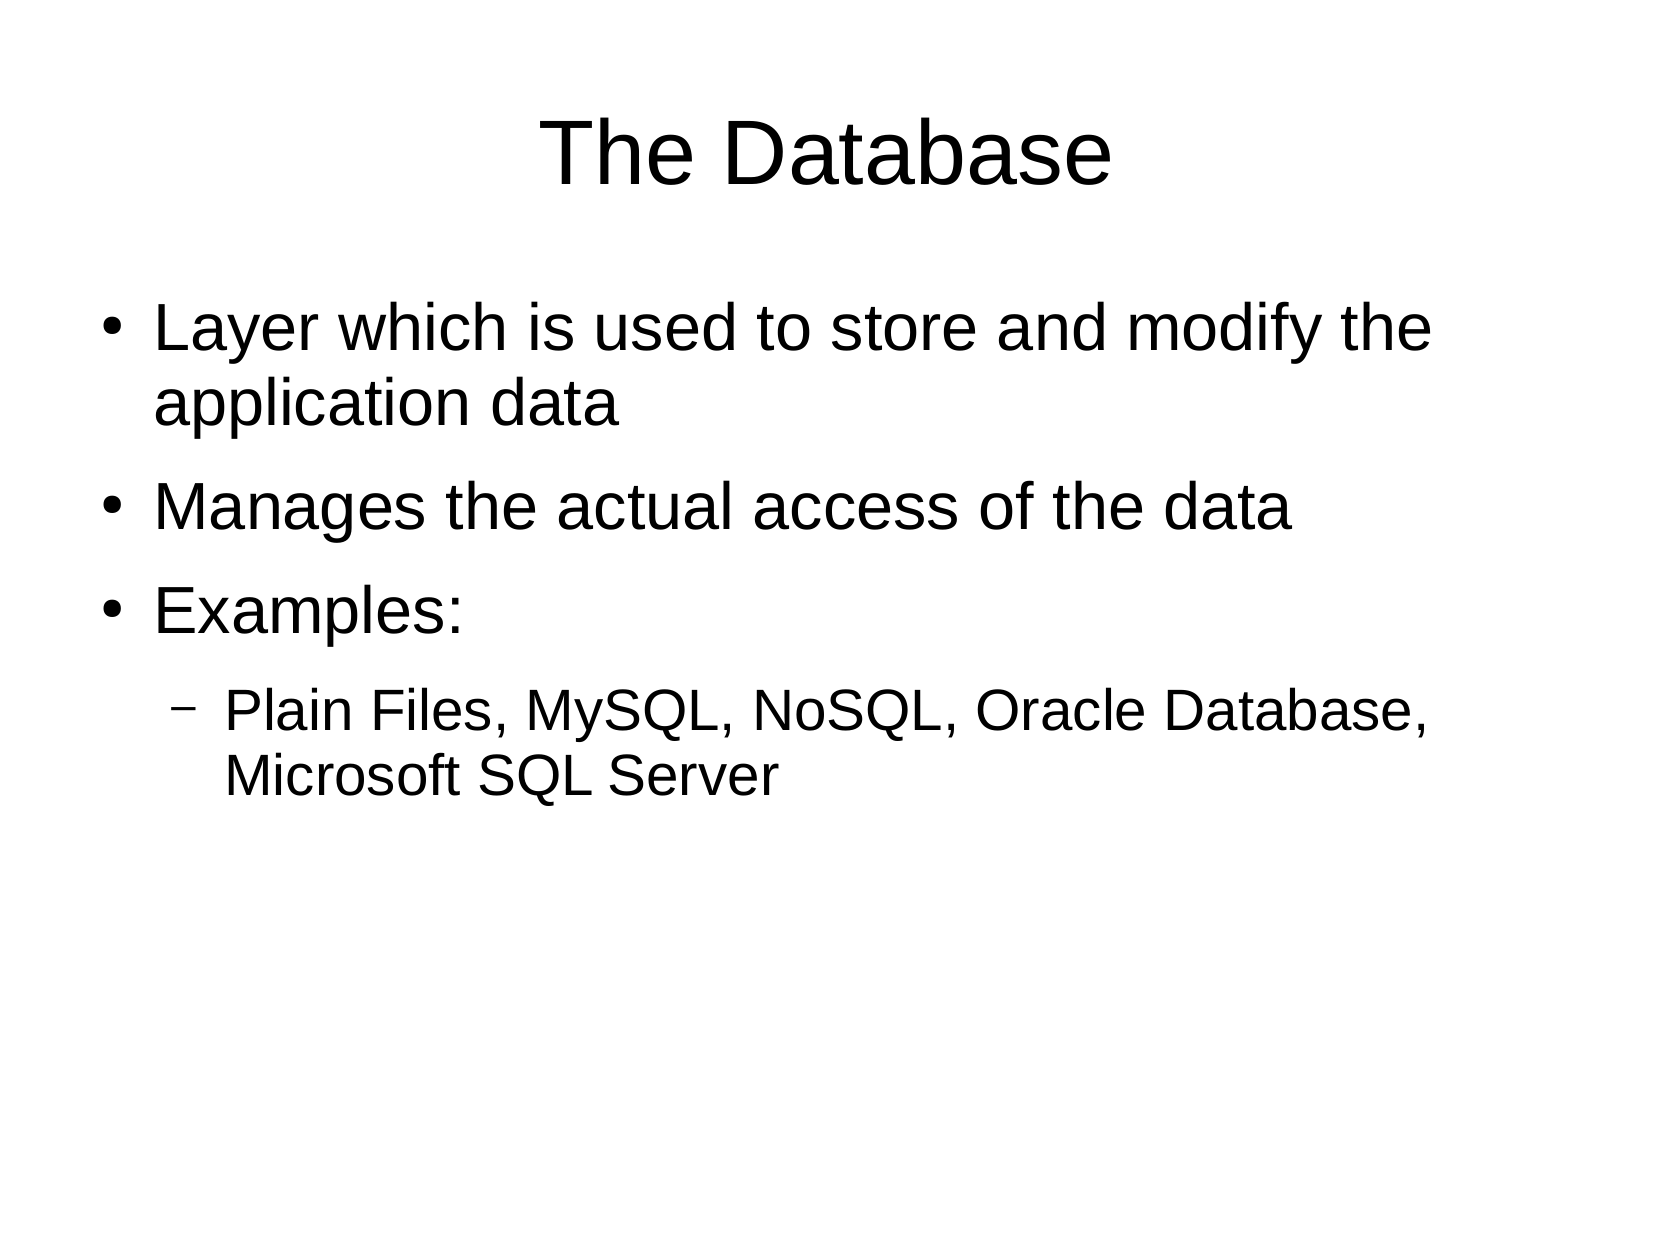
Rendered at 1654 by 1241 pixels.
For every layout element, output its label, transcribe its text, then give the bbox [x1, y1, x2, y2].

list Layer which is used to store and modify the application data Manages the actual access of the data Examples: Plain Files, MySQL, NoSQL, Oracle Database, Microsoft SQL Server [82, 290, 1571, 1010]
title The Database [82, 49, 1571, 257]
